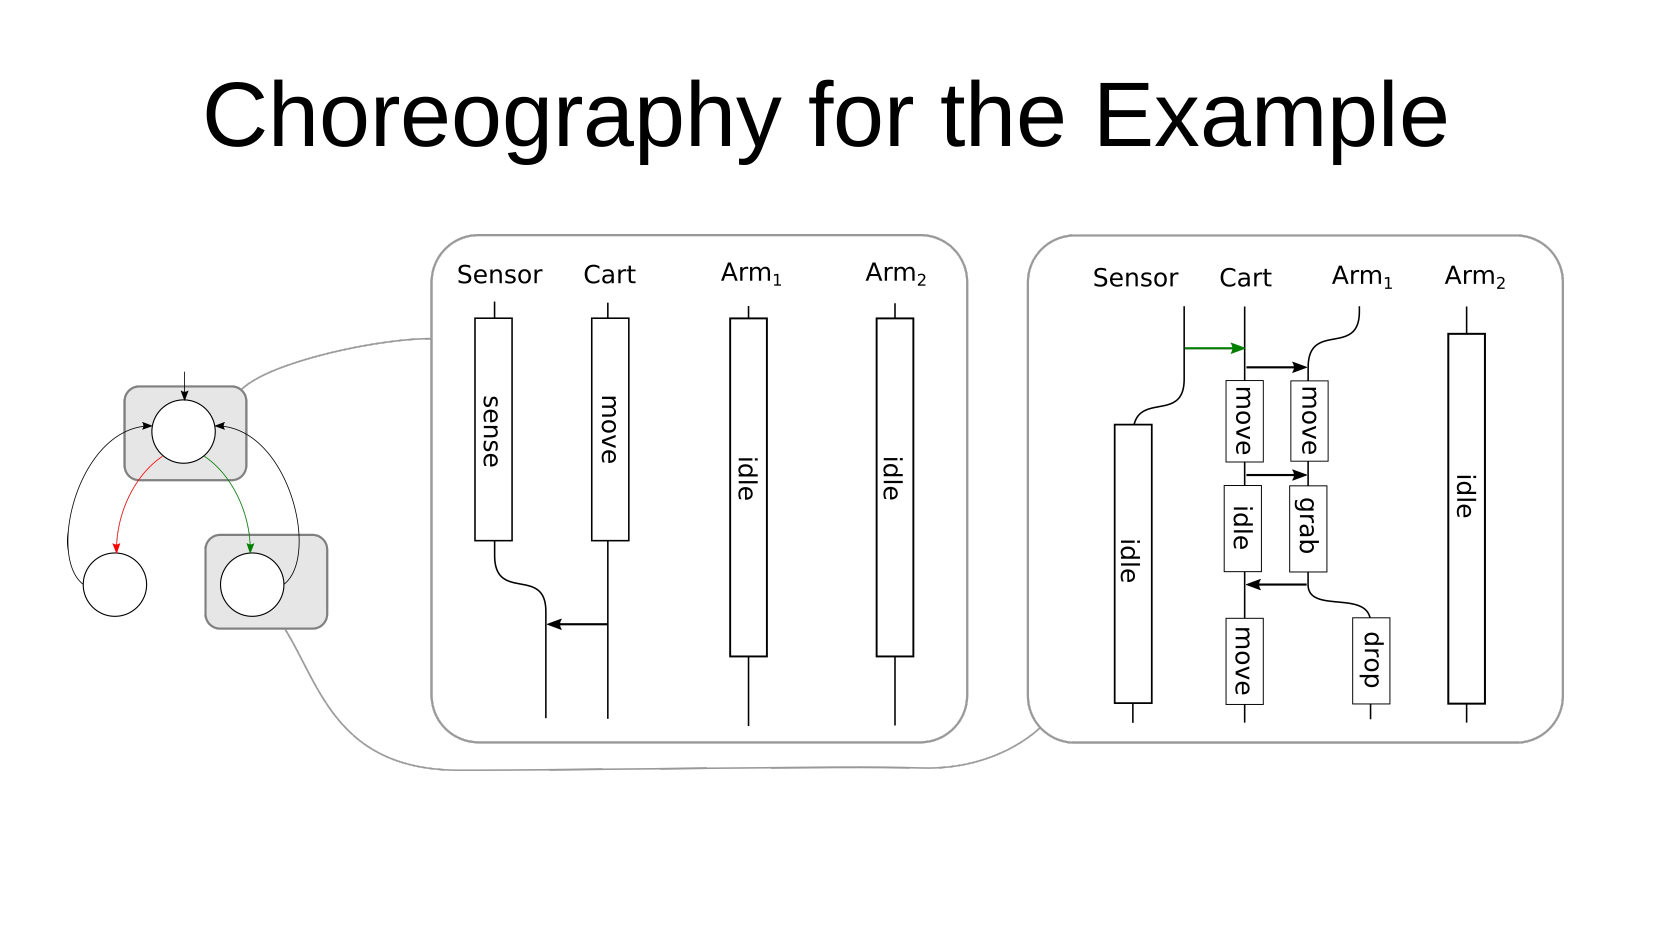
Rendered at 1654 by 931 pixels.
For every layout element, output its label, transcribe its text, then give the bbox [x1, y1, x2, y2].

picture [67, 234, 1564, 772]
title Choreography for the Example [82, 37, 1571, 193]
